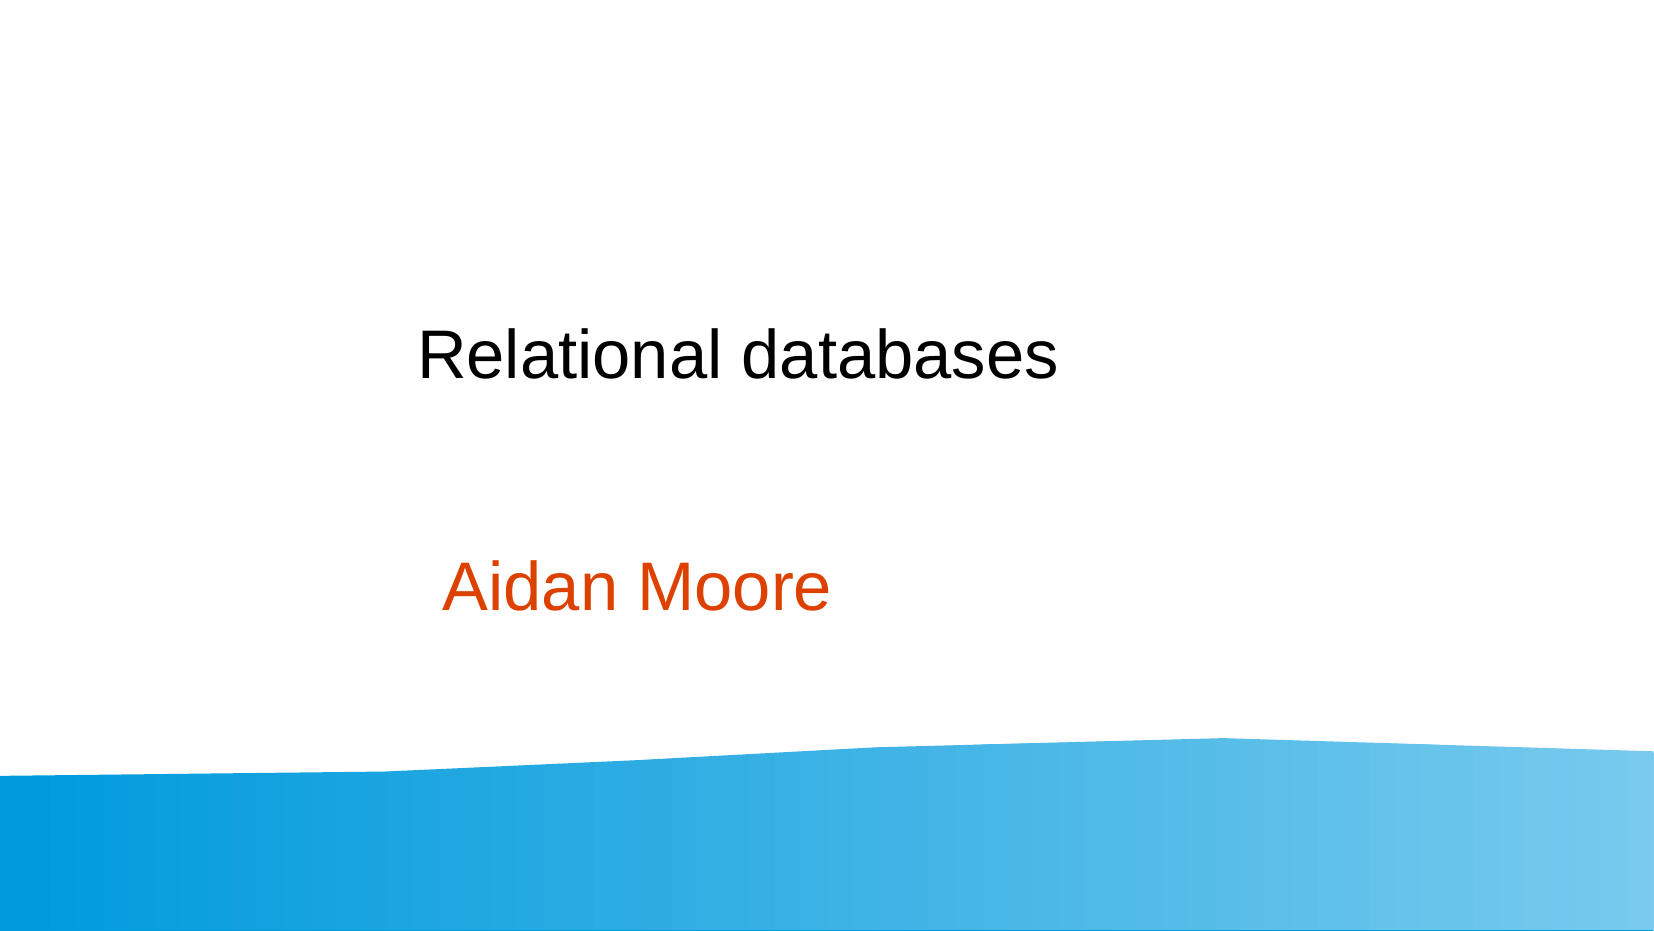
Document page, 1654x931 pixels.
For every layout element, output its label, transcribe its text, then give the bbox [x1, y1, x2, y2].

title Relational databases [0, 265, 1477, 443]
title Aidan Moore [225, 497, 1051, 676]
